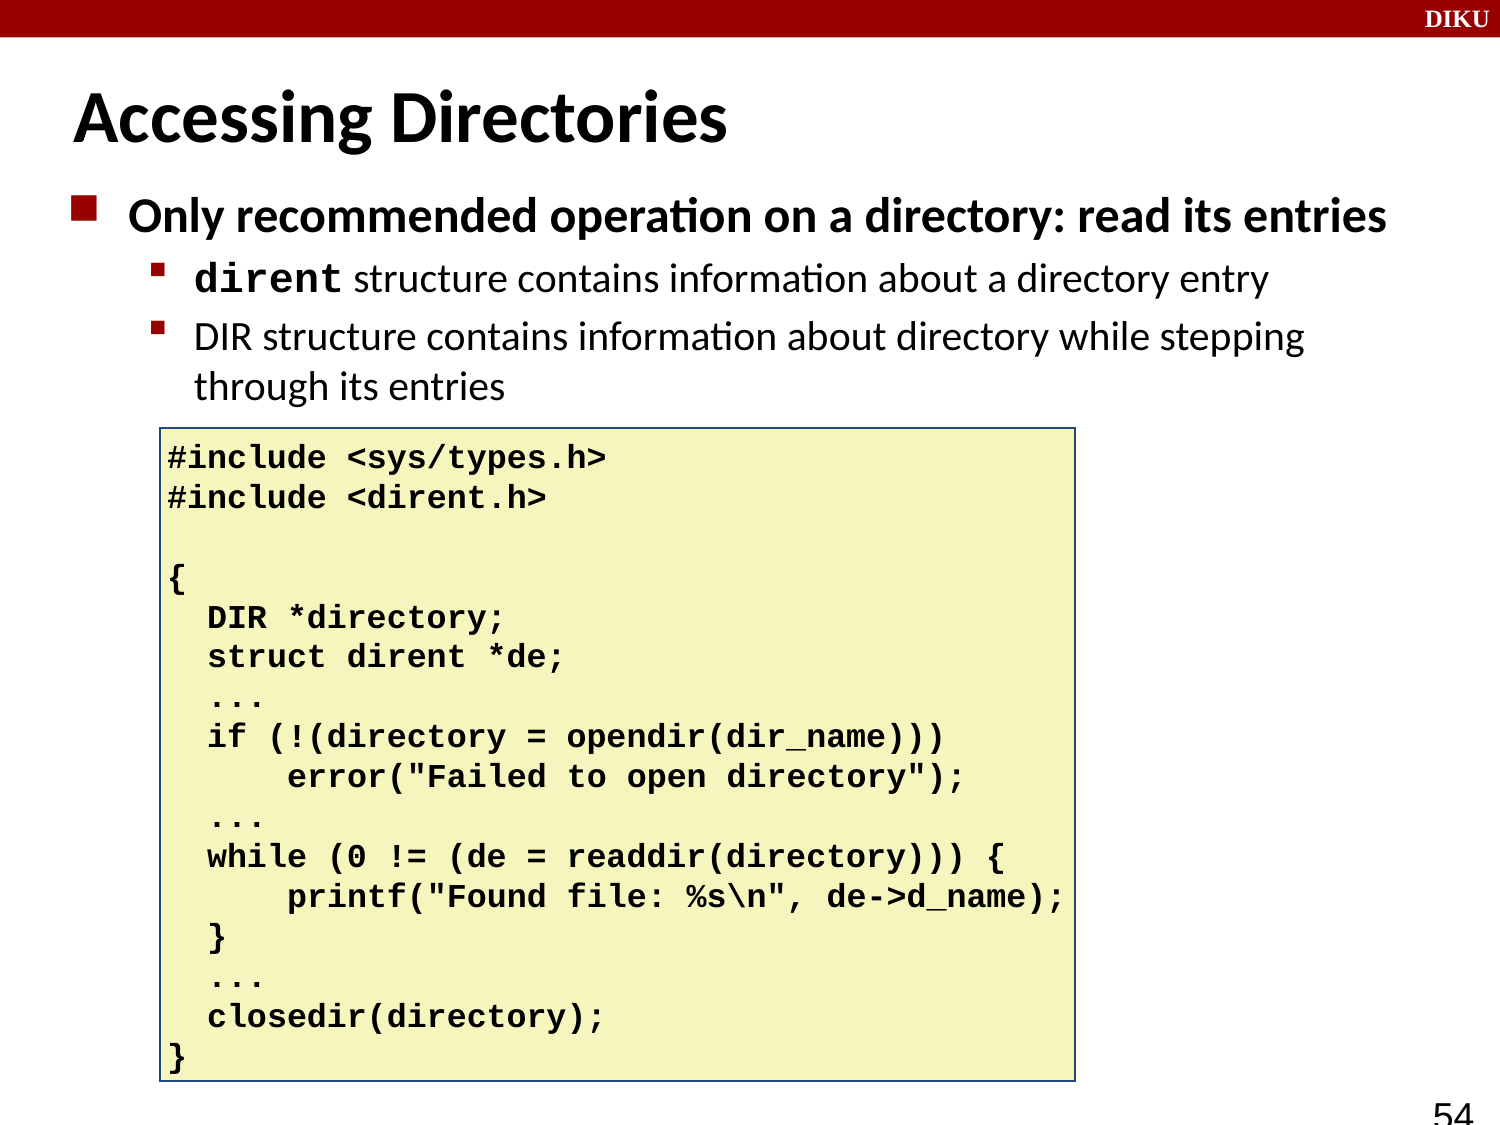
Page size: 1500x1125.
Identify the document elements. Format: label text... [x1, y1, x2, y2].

text_box Only recommended operation on a directory: read its entries dirent structure contains information about a directory entry DIR structure contains information about directory while stepping through its entries [57, 174, 1463, 991]
text_box Accessing Directories [58, 49, 1304, 174]
text_box #include <sys/types.h> #include <dirent.h> { DIR *directory; struct dirent *de; ... if (!(directory = opendir(dir_name))) error("Failed to open directory"); ... while (0 != (de = readdir(directory))) { printf("Found file: %s\n", de->d_name); } ... closedir(directory); } [159, 427, 1075, 1082]
